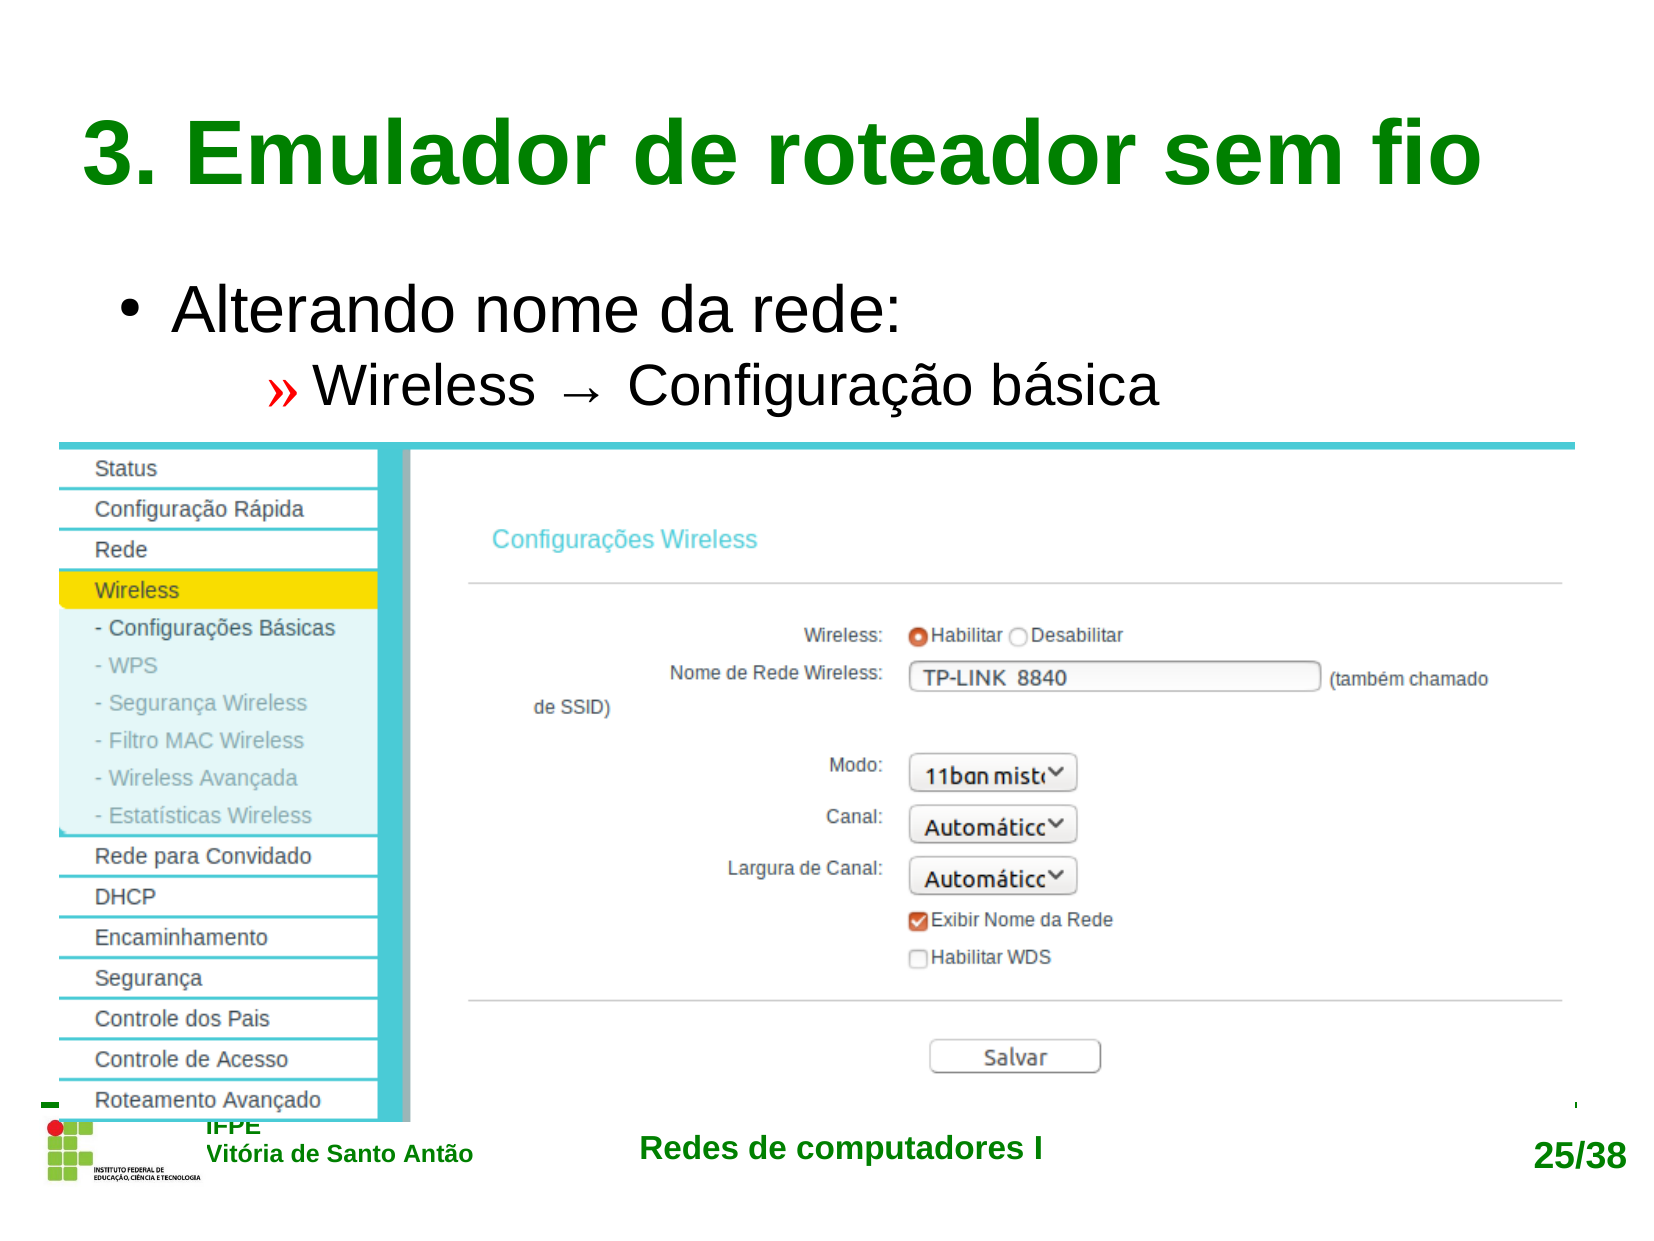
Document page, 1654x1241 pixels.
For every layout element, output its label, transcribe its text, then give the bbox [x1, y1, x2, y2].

title 3. Emulador de roteador sem fio [82, 49, 1571, 257]
picture [39, 442, 1575, 1191]
list Alterando nome da rede: Wireless → Configuração básica [82, 272, 1571, 442]
